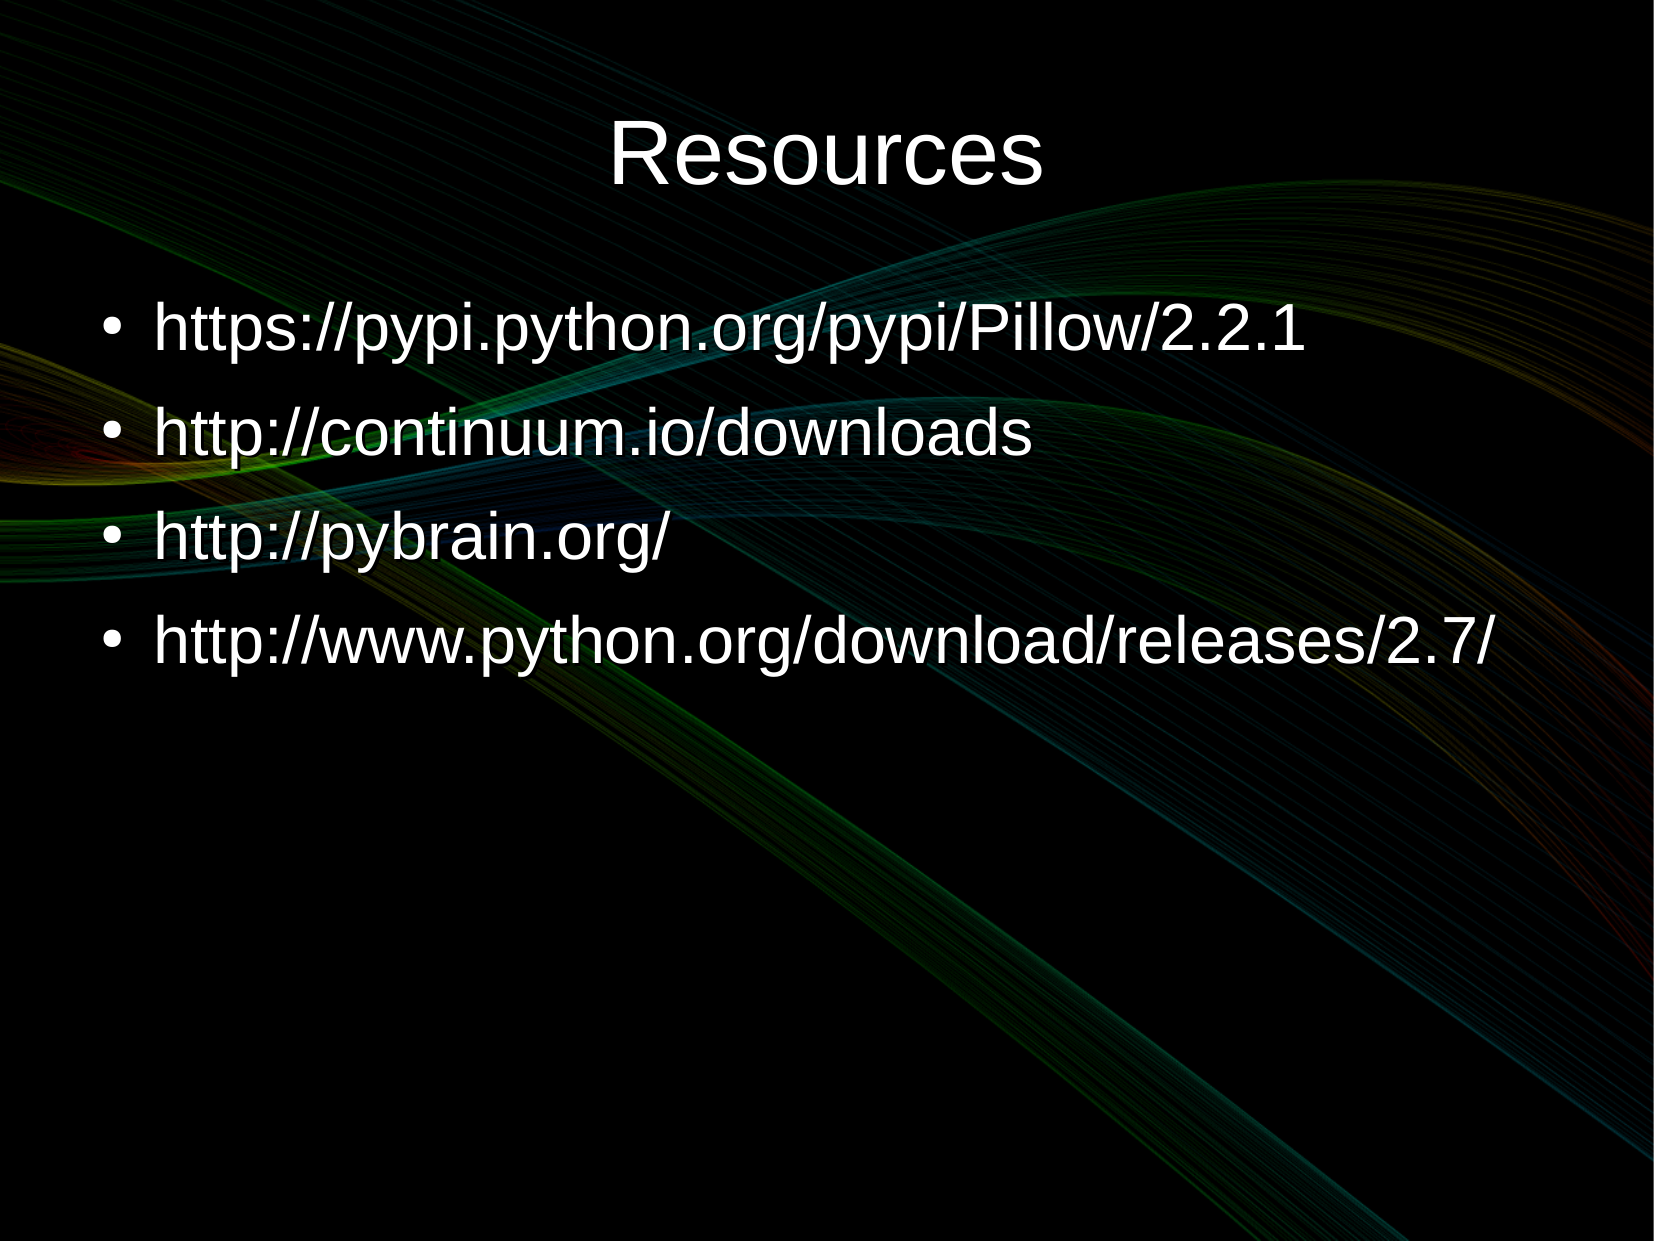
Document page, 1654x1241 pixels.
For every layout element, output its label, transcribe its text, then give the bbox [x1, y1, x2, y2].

title Resources [82, 49, 1571, 257]
list https://pypi.python.org/pypi/Pillow/2.2.1 http://continuum.io/downloads http://pybrain.org/ http://www.python.org/download/releases/2.7/ [82, 290, 1571, 1109]
picture [0, 0, 1654, 1241]
